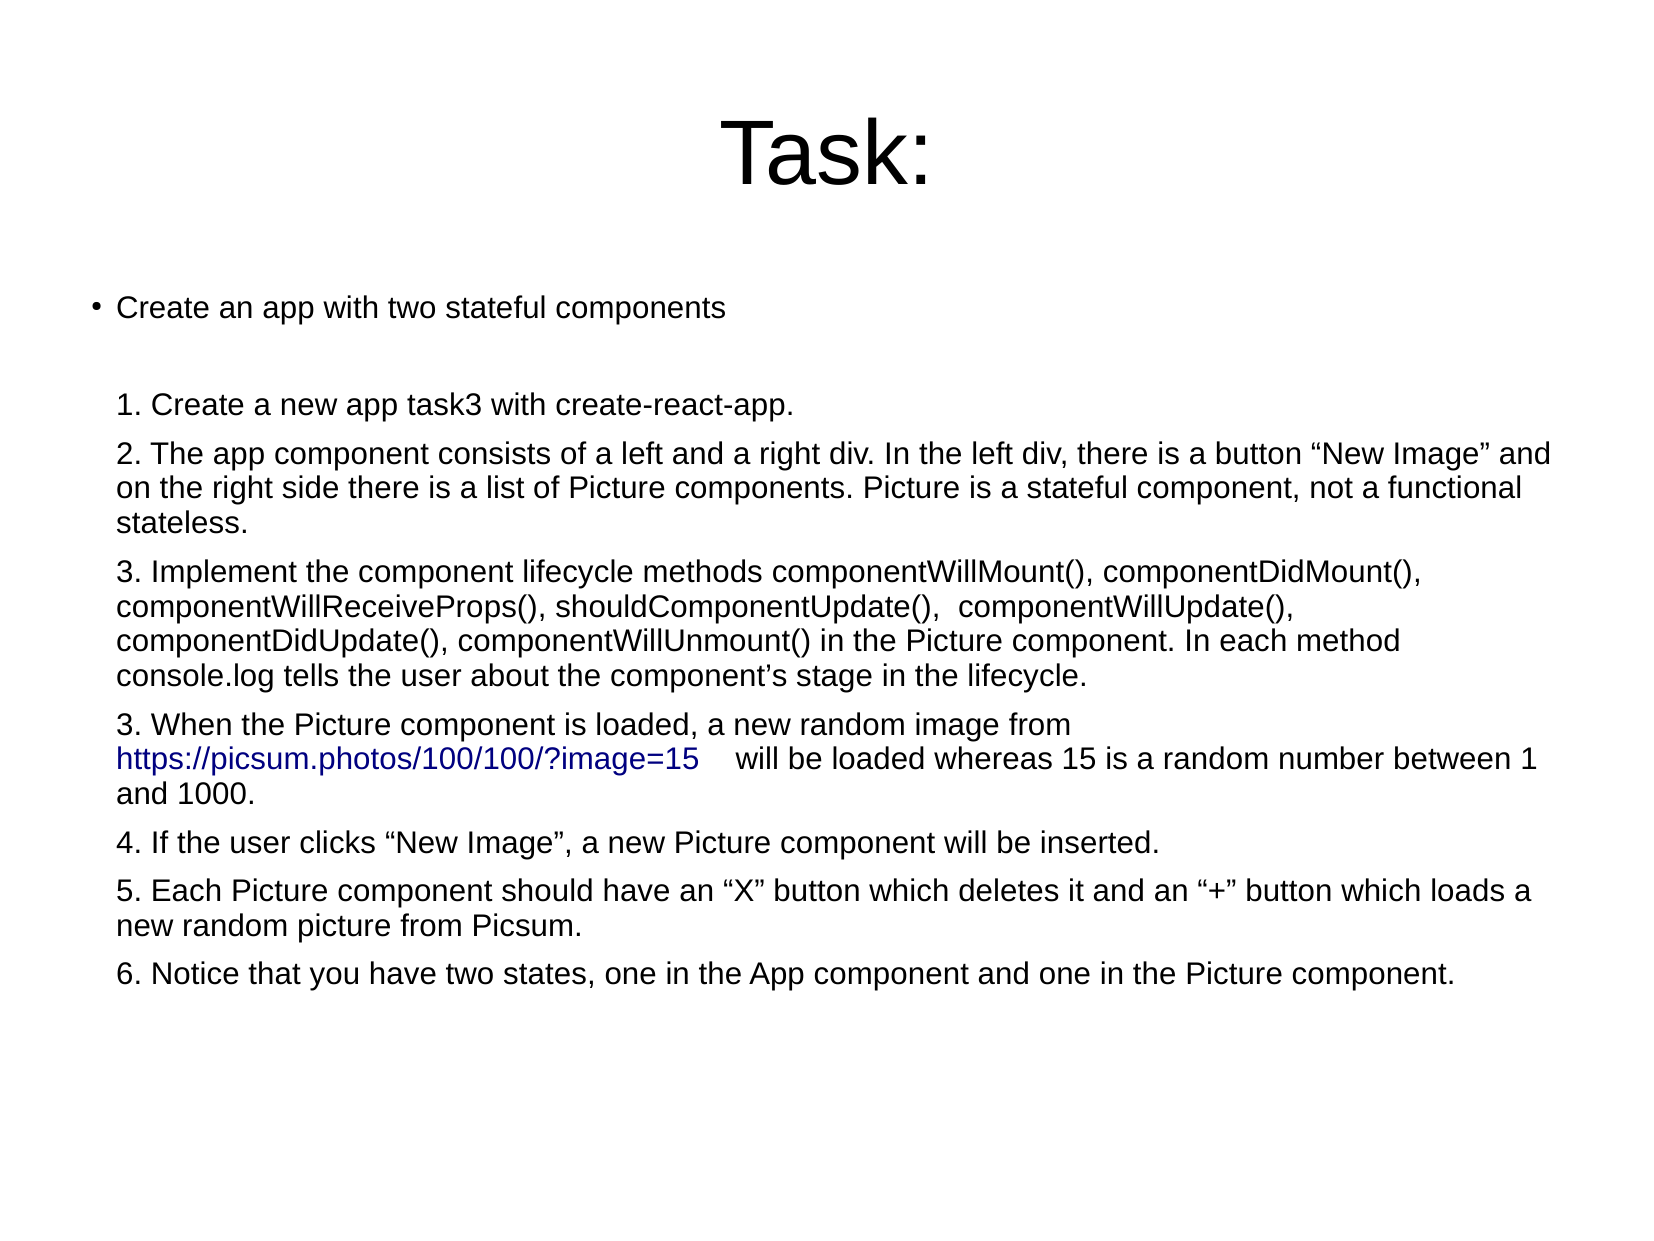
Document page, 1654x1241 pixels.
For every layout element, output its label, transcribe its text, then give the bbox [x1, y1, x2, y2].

title Task: [82, 49, 1571, 257]
list Create an app with two stateful components 1. Create a new app task3 with create-react-app. 2. The app component consists of a left and a right div. In the left div, there is a button “New Image” and on the right side there is a list of Picture components. Picture is a stateful component, not a functional stateless. 3. Implement the component lifecycle methods componentWillMount(), componentDidMount(), componentWillReceiveProps(), shouldComponentUpdate(), componentWillUpdate(), componentDidUpdate(), componentWillUnmount() in the Picture component. In each method console.log tells the user about the component’s stage in the lifecycle. 3. When the Picture component is loaded, a new random image from https://picsum.photos/100/100/?image=15 will be loaded whereas 15 is a random number between 1 and 1000. 4. If the user clicks “New Image”, a new Picture component will be inserted. 5. Each Picture component should have an “X” button which deletes it and an “+” button which loads a new random picture from Picsum. 6. Notice that you have two states, one in the App component and one in the Picture component. [82, 290, 1571, 1010]
